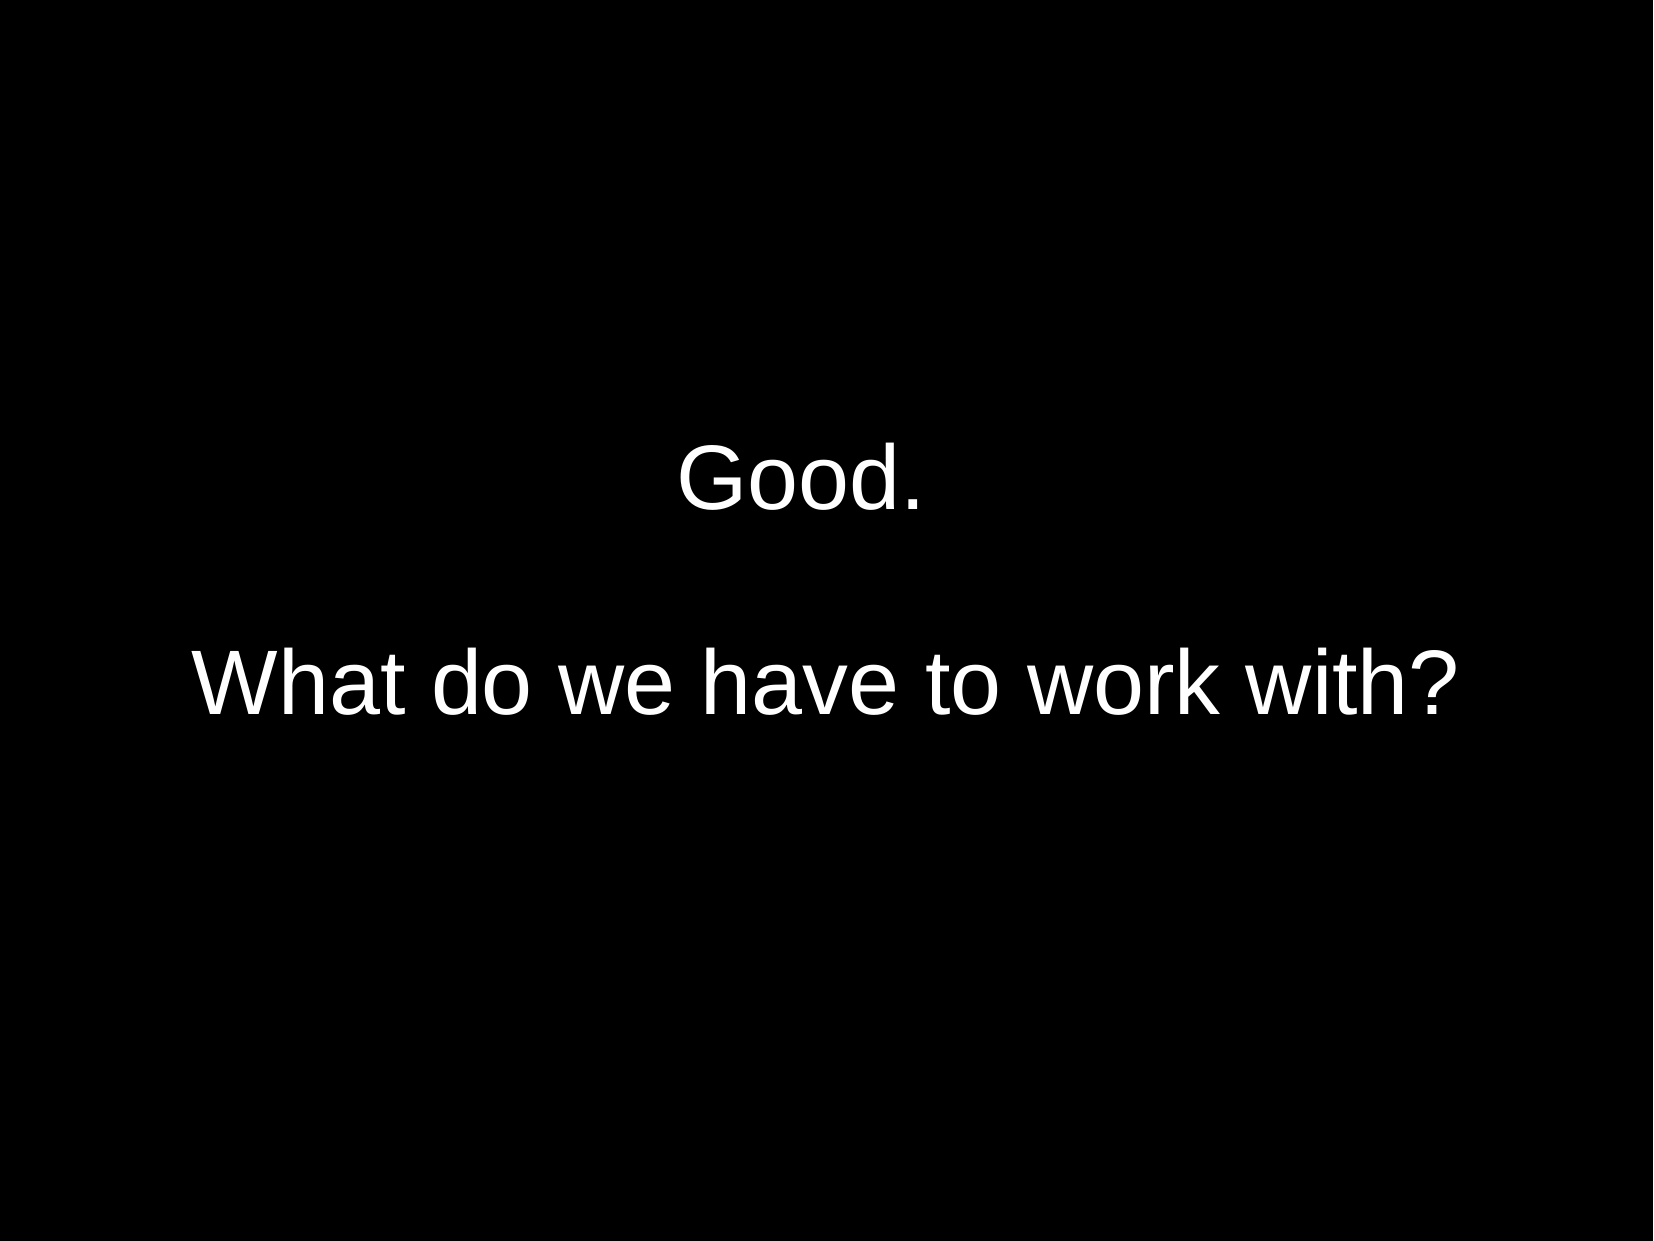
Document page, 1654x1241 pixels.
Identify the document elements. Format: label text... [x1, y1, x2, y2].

title Good. What do we have to work with? [82, 426, 1571, 735]
